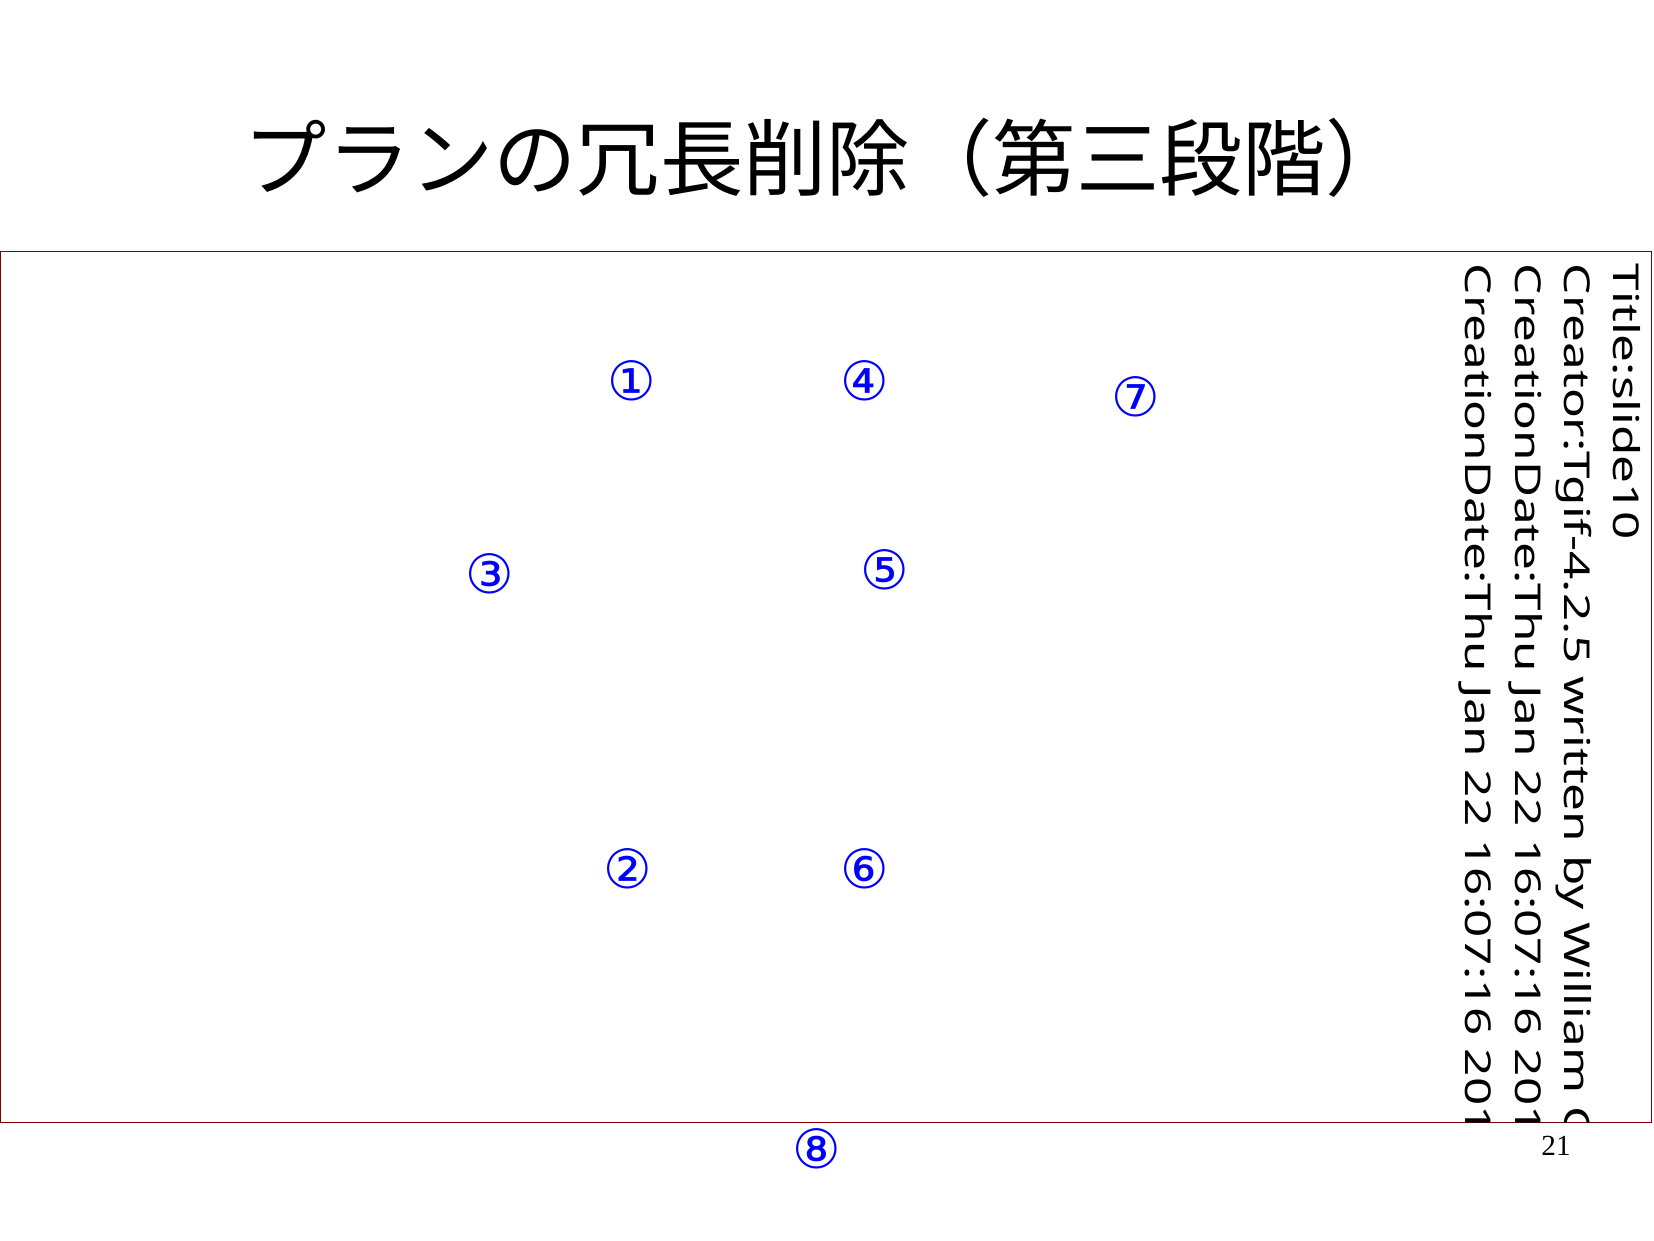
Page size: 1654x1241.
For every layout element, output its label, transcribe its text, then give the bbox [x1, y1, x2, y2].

text_box ③ [451, 536, 535, 611]
text_box ① [592, 343, 677, 418]
text_box ② [589, 832, 673, 906]
text_box ⑤ [845, 532, 920, 616]
title プランの冗長削除（第三段階） [82, 49, 1571, 257]
picture [0, 248, 1654, 1123]
text_box ④ [825, 343, 908, 418]
text_box ⑦ [1096, 359, 1168, 439]
text_box ⑧ [778, 1111, 862, 1186]
text_box ⑥ [825, 832, 910, 906]
